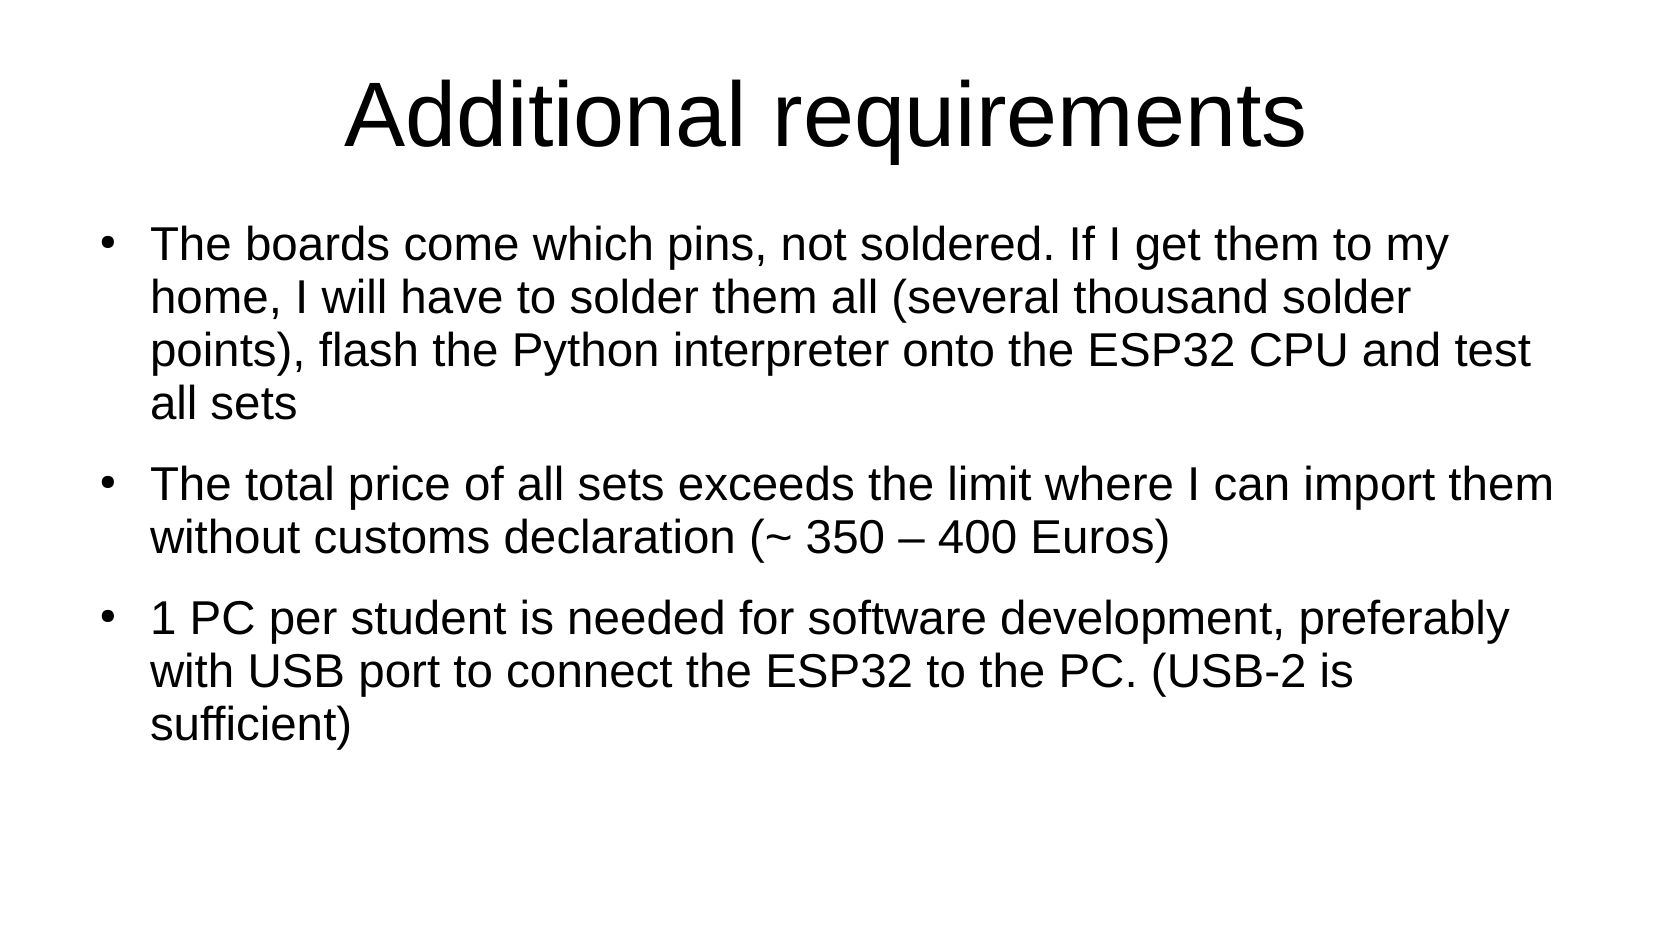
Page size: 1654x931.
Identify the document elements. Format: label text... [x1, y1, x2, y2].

title Additional requirements [82, 37, 1571, 193]
list The boards come which pins, not soldered. If I get them to my home, I will have to solder them all (several thousand solder points), flash the Python interpreter onto the ESP32 CPU and test all sets The total price of all sets exceeds the limit where I can import them without customs declaration (~ 350 – 400 Euros) 1 PC per student is needed for software development, preferably with USB port to connect the ESP32 to the PC. (USB-2 is sufficient) [82, 217, 1571, 758]
